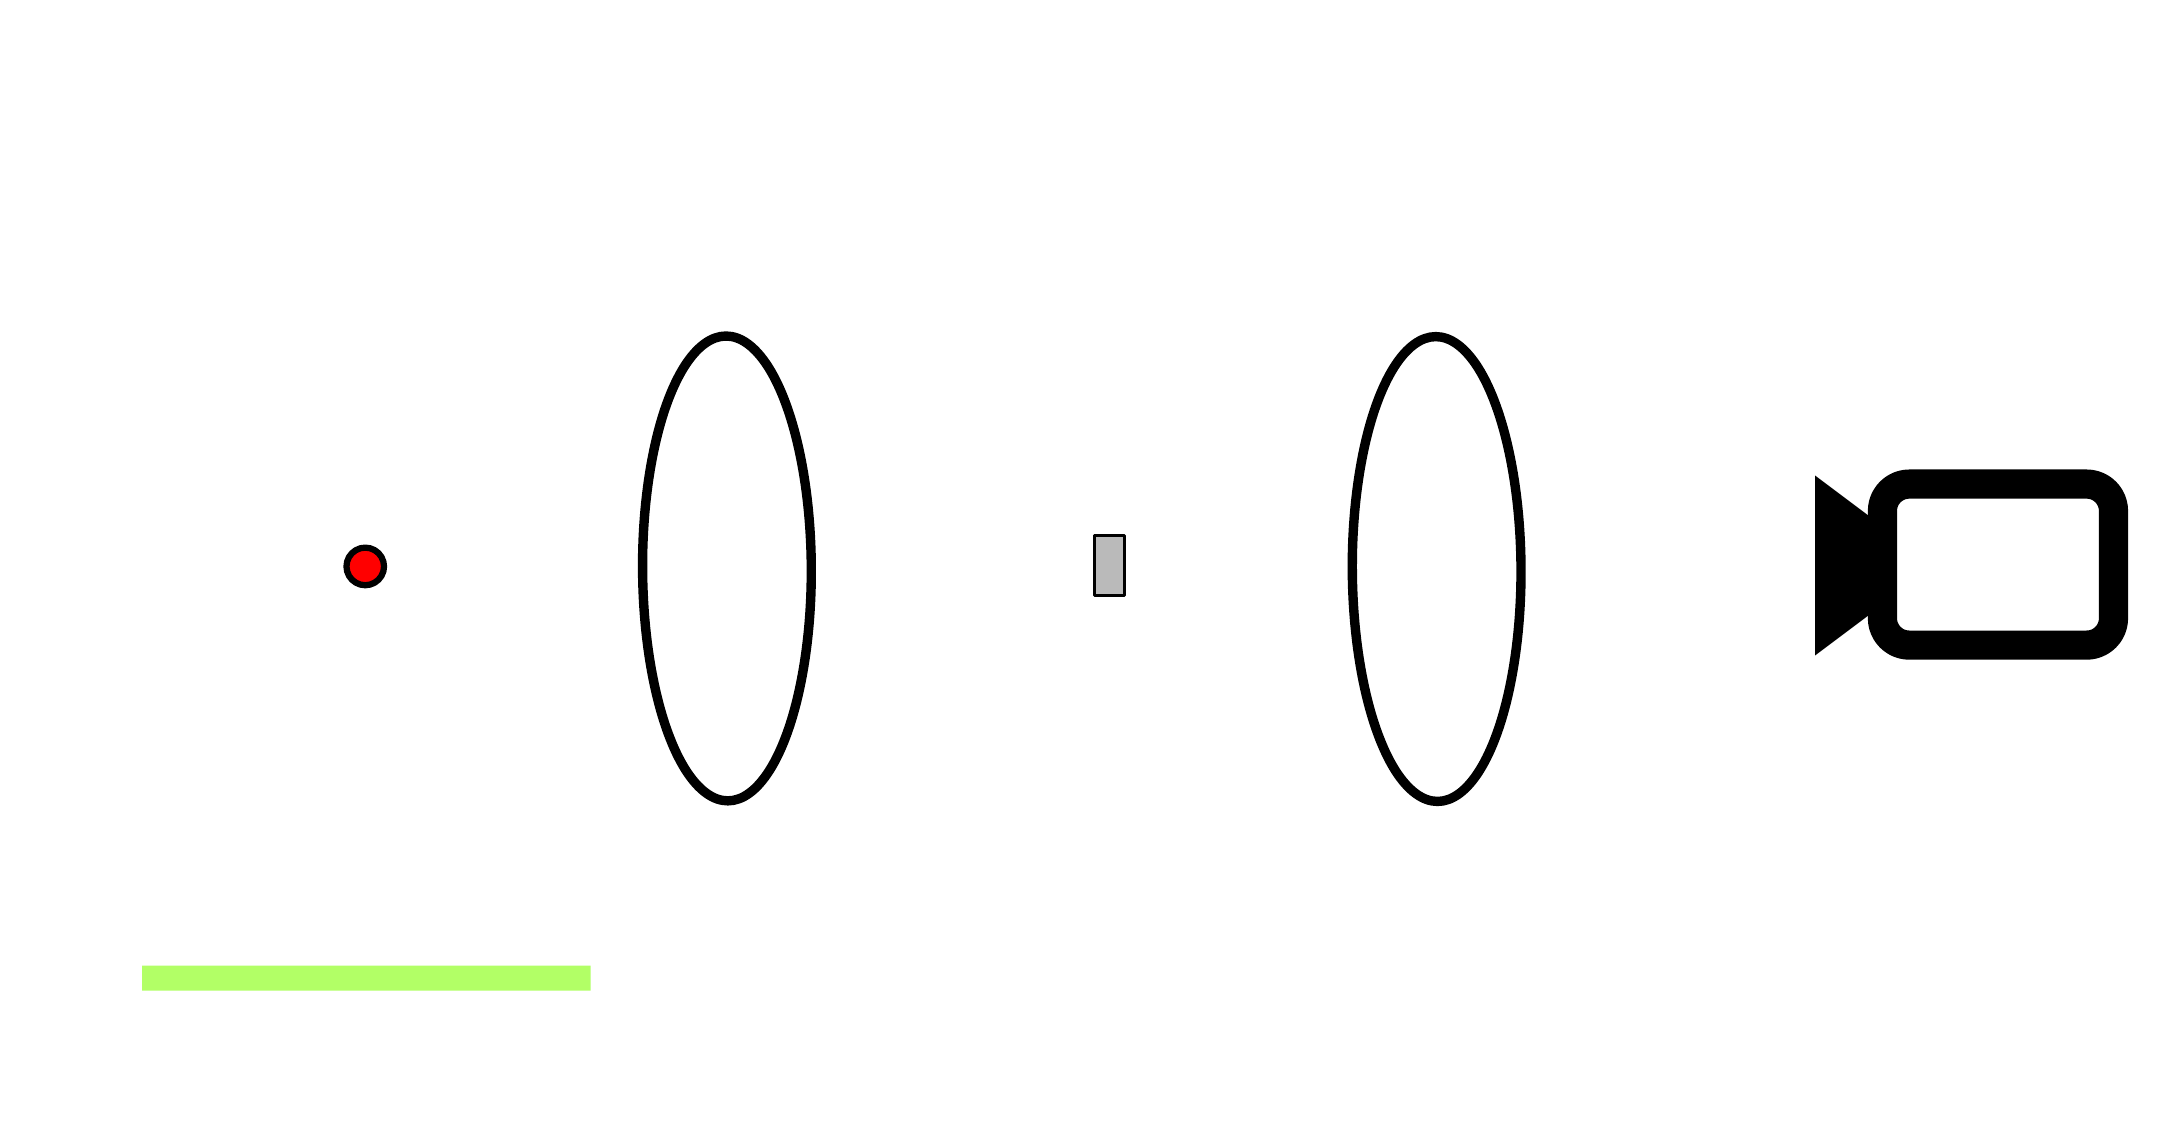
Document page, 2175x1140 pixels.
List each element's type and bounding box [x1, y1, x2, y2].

text_box [642, 336, 812, 801]
text_box [1094, 535, 1125, 596]
text_box [1882, 484, 2114, 646]
text_box [346, 547, 385, 586]
text_box [1352, 336, 1522, 802]
text_box [1815, 475, 1876, 656]
